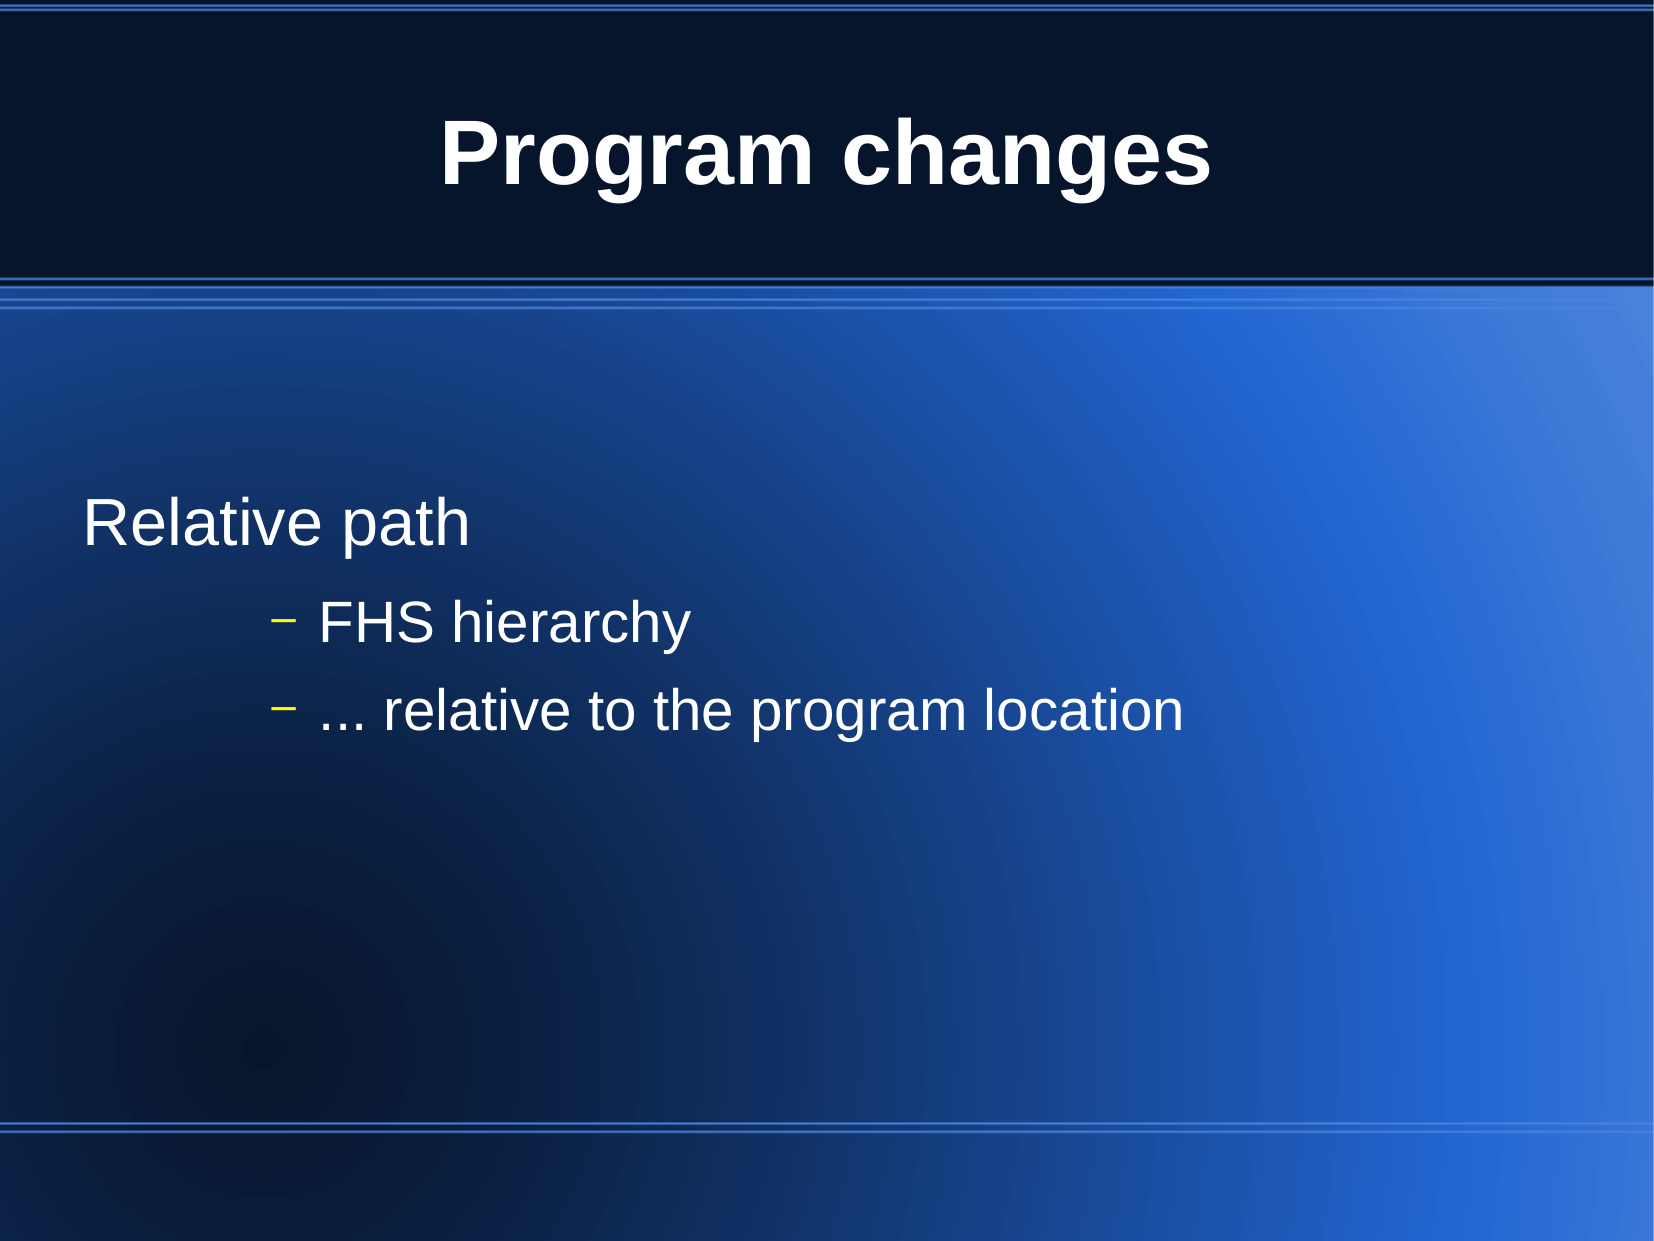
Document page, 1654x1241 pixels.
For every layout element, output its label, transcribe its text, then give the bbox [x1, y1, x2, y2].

list Relative path FHS hierarchy ... relative to the program location [82, 485, 1571, 842]
picture [0, 0, 1654, 1241]
title Program changes [82, 56, 1571, 250]
